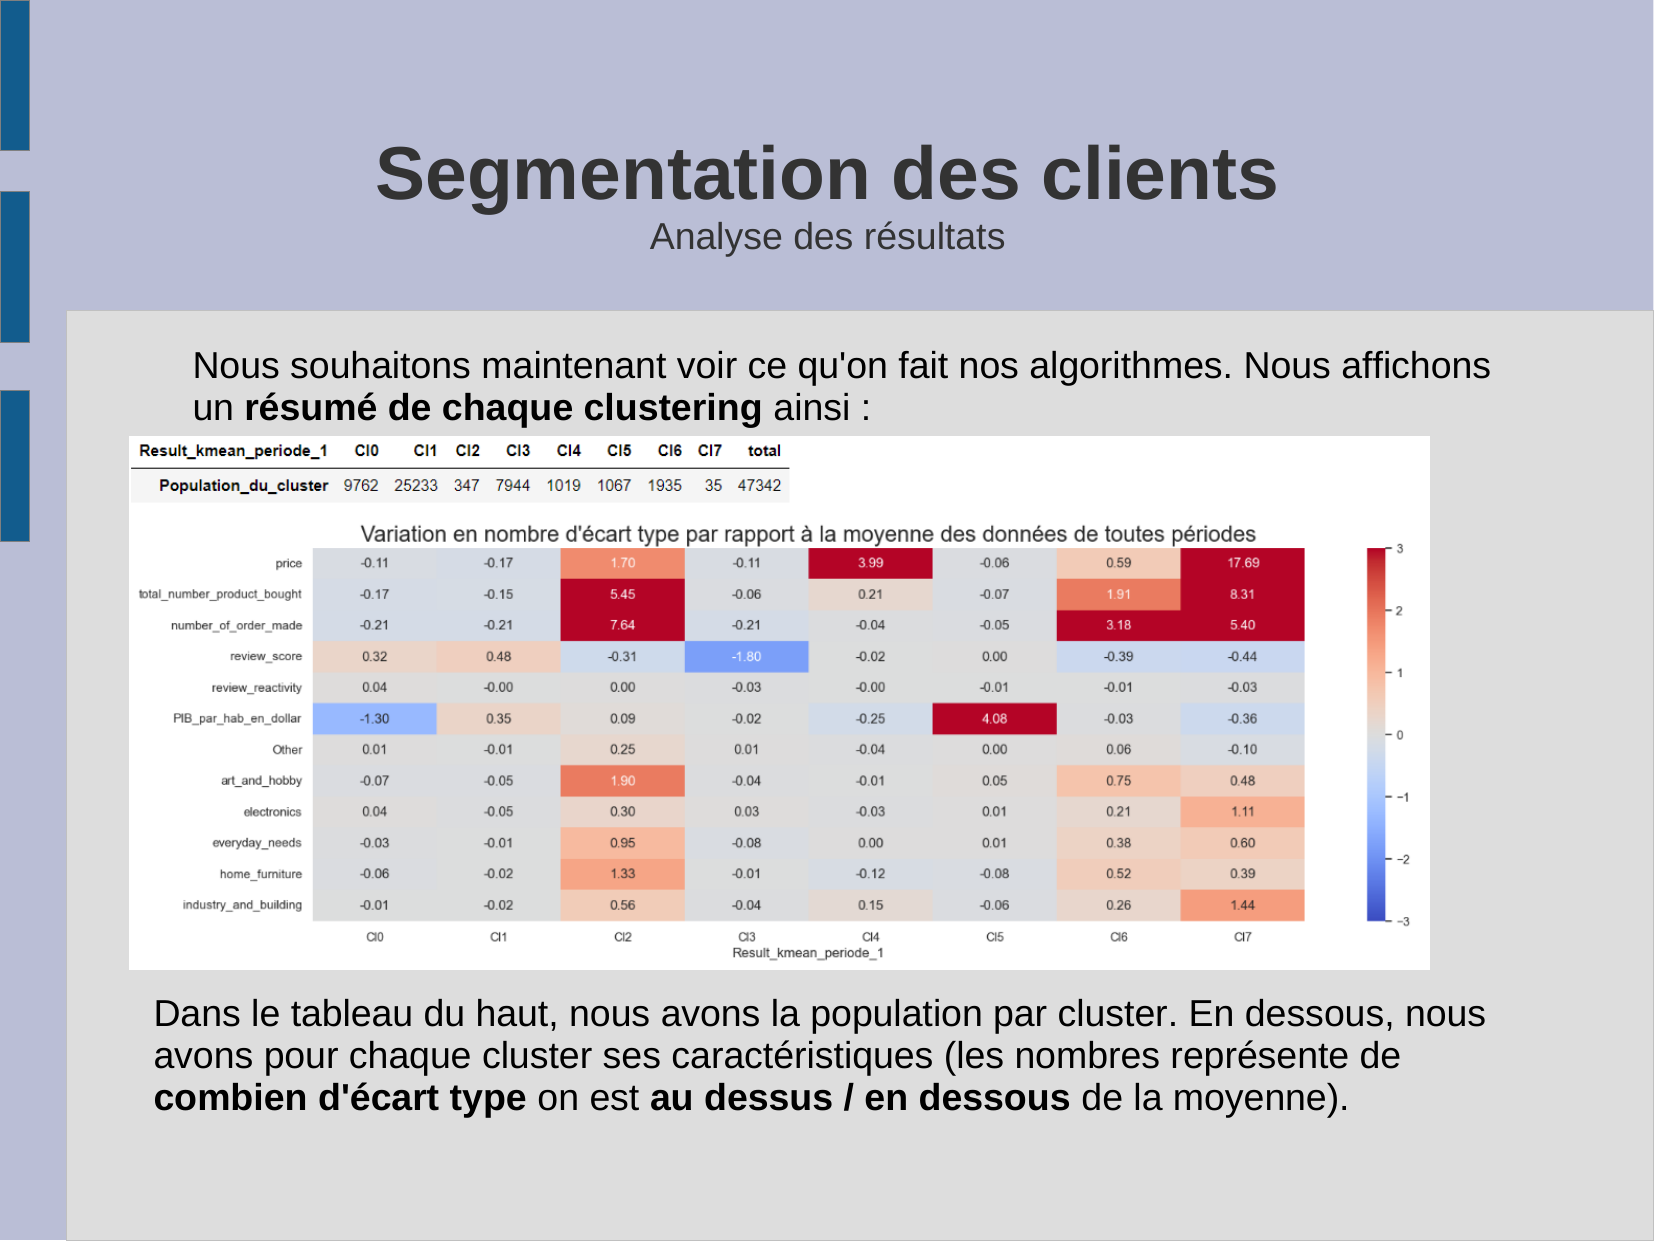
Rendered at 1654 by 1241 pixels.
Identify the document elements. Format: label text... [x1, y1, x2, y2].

list Nous souhaitons maintenant voir ce qu'on fait nos algorithmes. Nous affichons un résumé de chaque clustering ainsi : [121, 344, 1534, 1127]
title Segmentation des clients Analyse des résultats [121, 91, 1534, 299]
picture [129, 436, 1430, 970]
text_box Dans le tableau du haut, nous avons la population par cluster. En dessous, nous avons pour chaque cluster ses caractéristiques (les nombres représente de combien d'écart type on est au dessus / en dessous de la moyenne). [153, 992, 1560, 1120]
